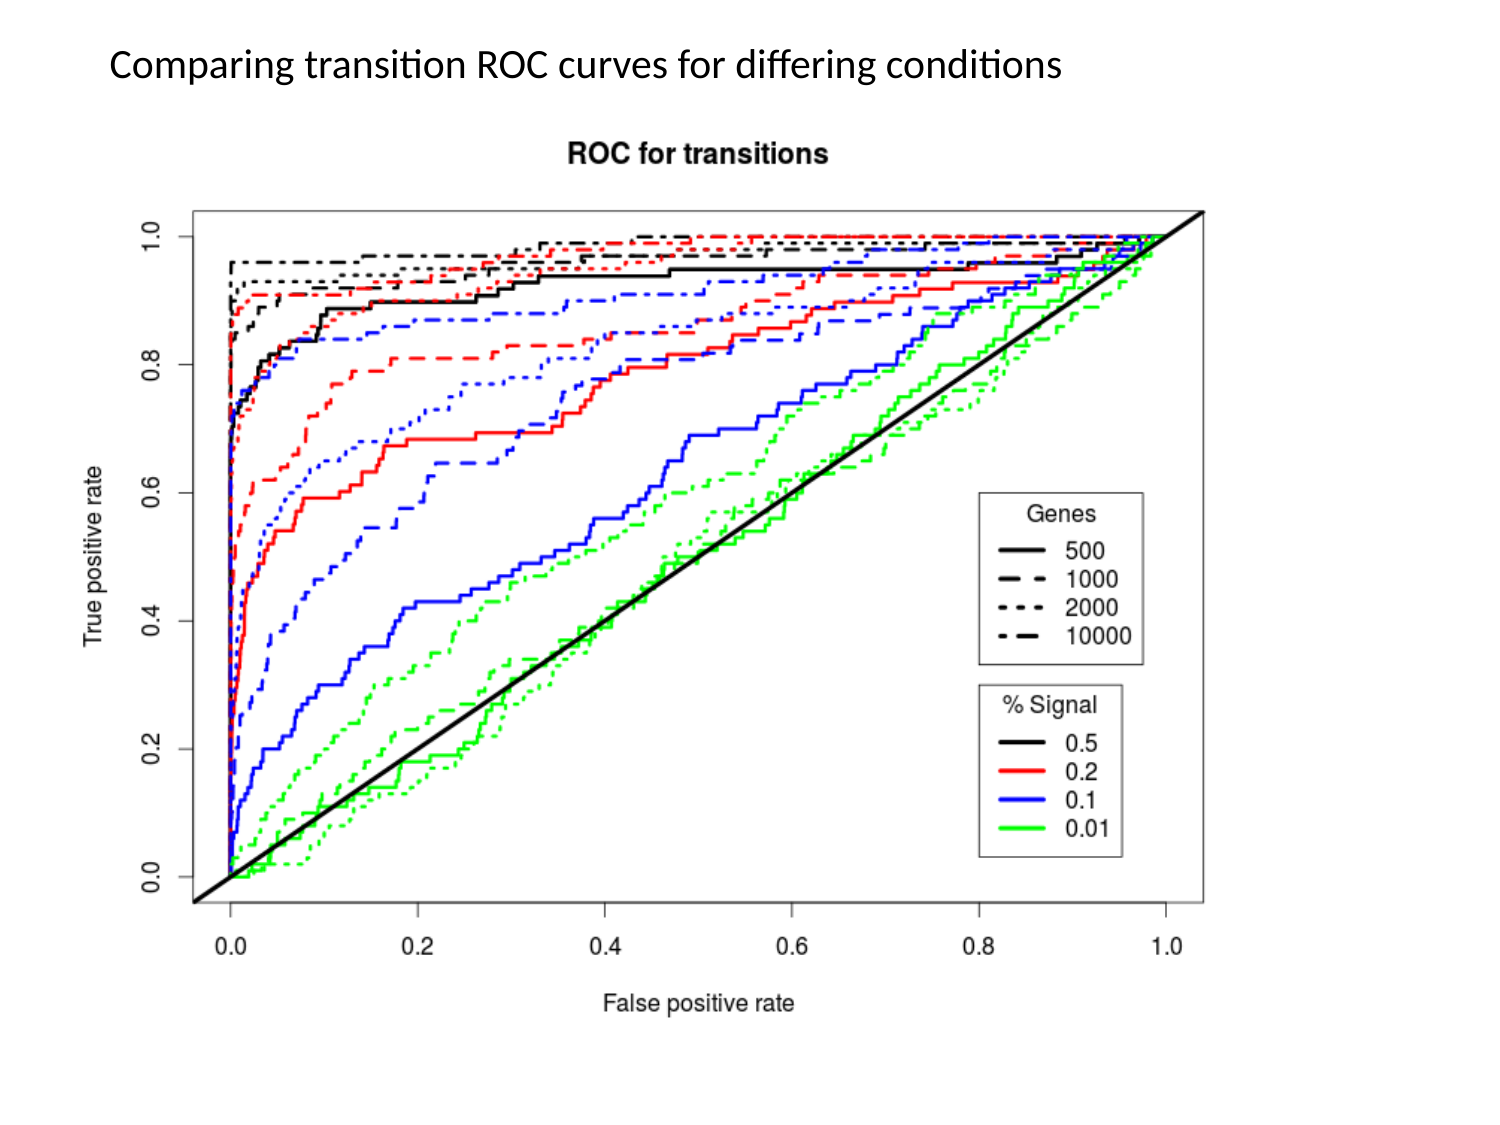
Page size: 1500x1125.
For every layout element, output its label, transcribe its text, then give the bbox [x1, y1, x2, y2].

title Comparing transition ROC curves for differing conditions [109, 20, 1385, 115]
picture [76, 94, 1264, 1049]
